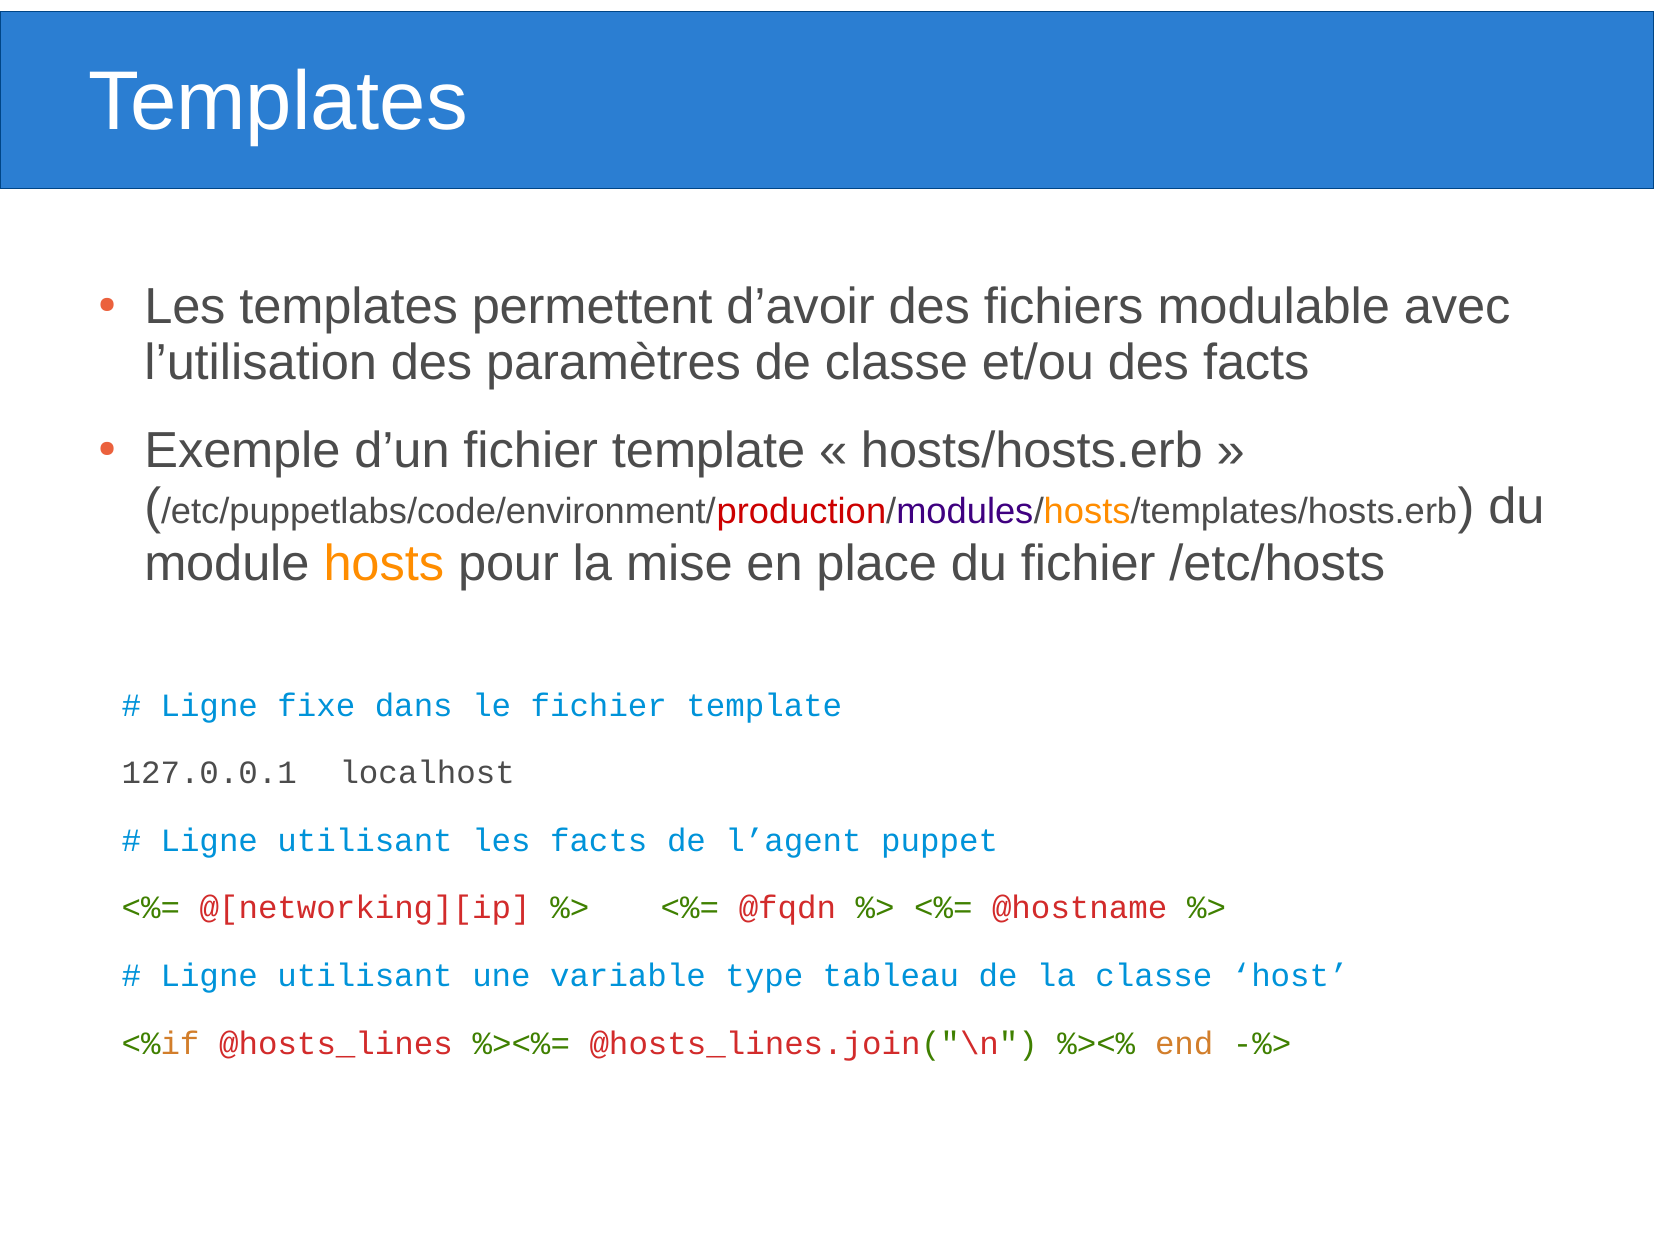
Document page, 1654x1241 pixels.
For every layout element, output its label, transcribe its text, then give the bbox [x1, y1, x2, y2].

title Templates [0, 11, 1654, 189]
list Les templates permettent d’avoir des fichiers modulable avec l’utilisation des paramètres de classe et/ou des facts Exemple d’un fichier template « hosts/hosts.erb » (/etc/puppetlabs/code/environment/production/modules/hosts/templates/hosts.erb) du module hosts pour la mise en place du fichier /etc/hosts # Ligne fixe dans le fichier template 127.0.0.1 localhost # Ligne utilisant les facts de l’agent puppet <%= @[networking][ip] %> <%= @fqdn %> <%= @hostname %> # Ligne utilisant une variable type tableau de la classe ‘host’ <%if @hosts_lines %><%= @hosts_lines.join("\n") %><% end -%> [82, 277, 1583, 1075]
